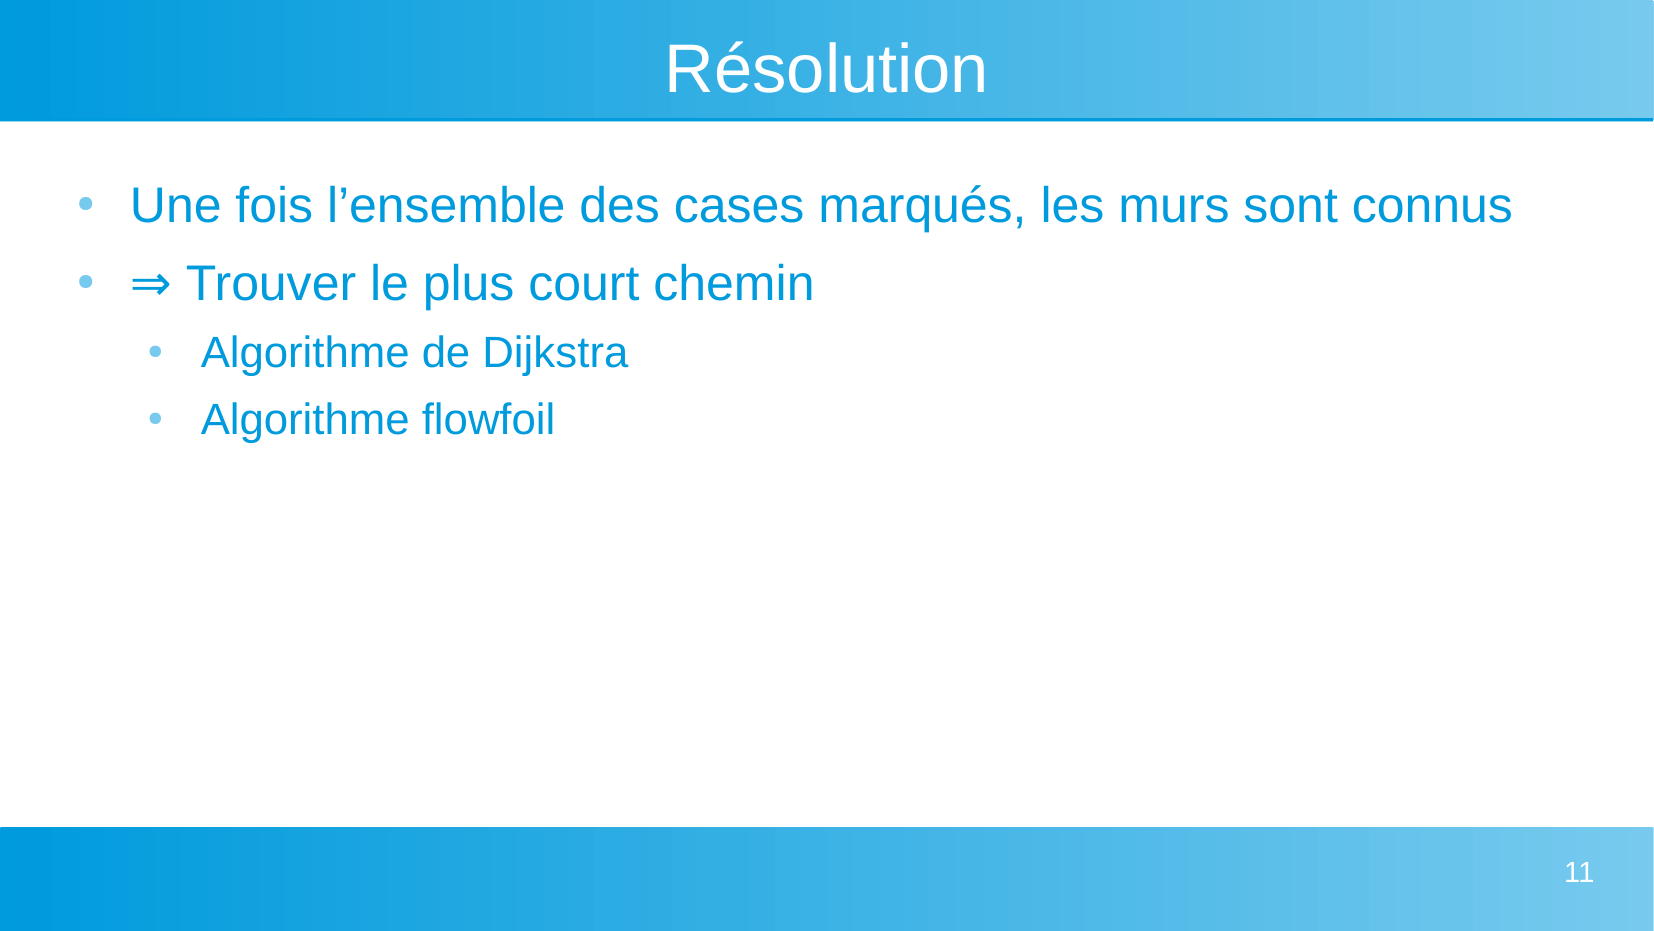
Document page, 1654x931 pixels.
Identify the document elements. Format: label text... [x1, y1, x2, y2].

title Résolution [59, 29, 1595, 108]
list Une fois l’ensemble des cases marqués, les murs sont connus ⇒ Trouver le plus court chemin Algorithme de Dijkstra Algorithme flowfoil [59, 177, 1595, 768]
